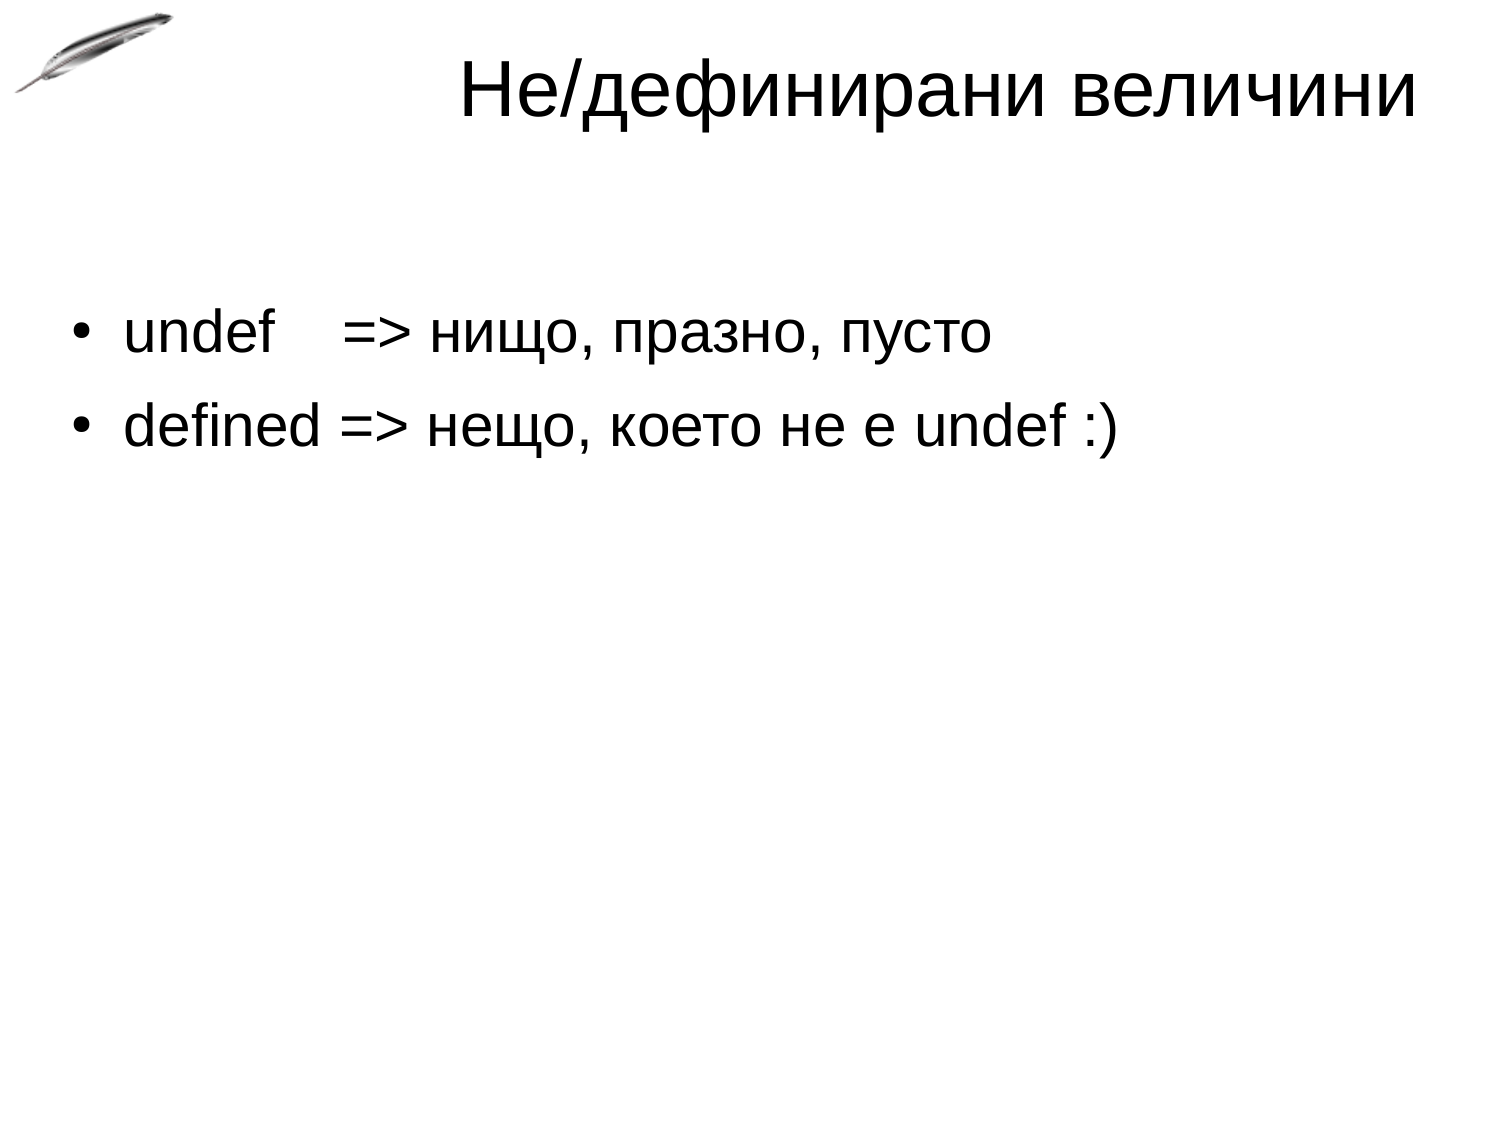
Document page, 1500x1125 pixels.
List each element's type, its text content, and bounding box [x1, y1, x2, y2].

picture [11, 11, 179, 95]
title Не/дефинирани величини [419, 0, 1459, 179]
list undef => нищо, празно, пусто defined => нещо, което не е undef :) [53, 297, 1447, 1065]
